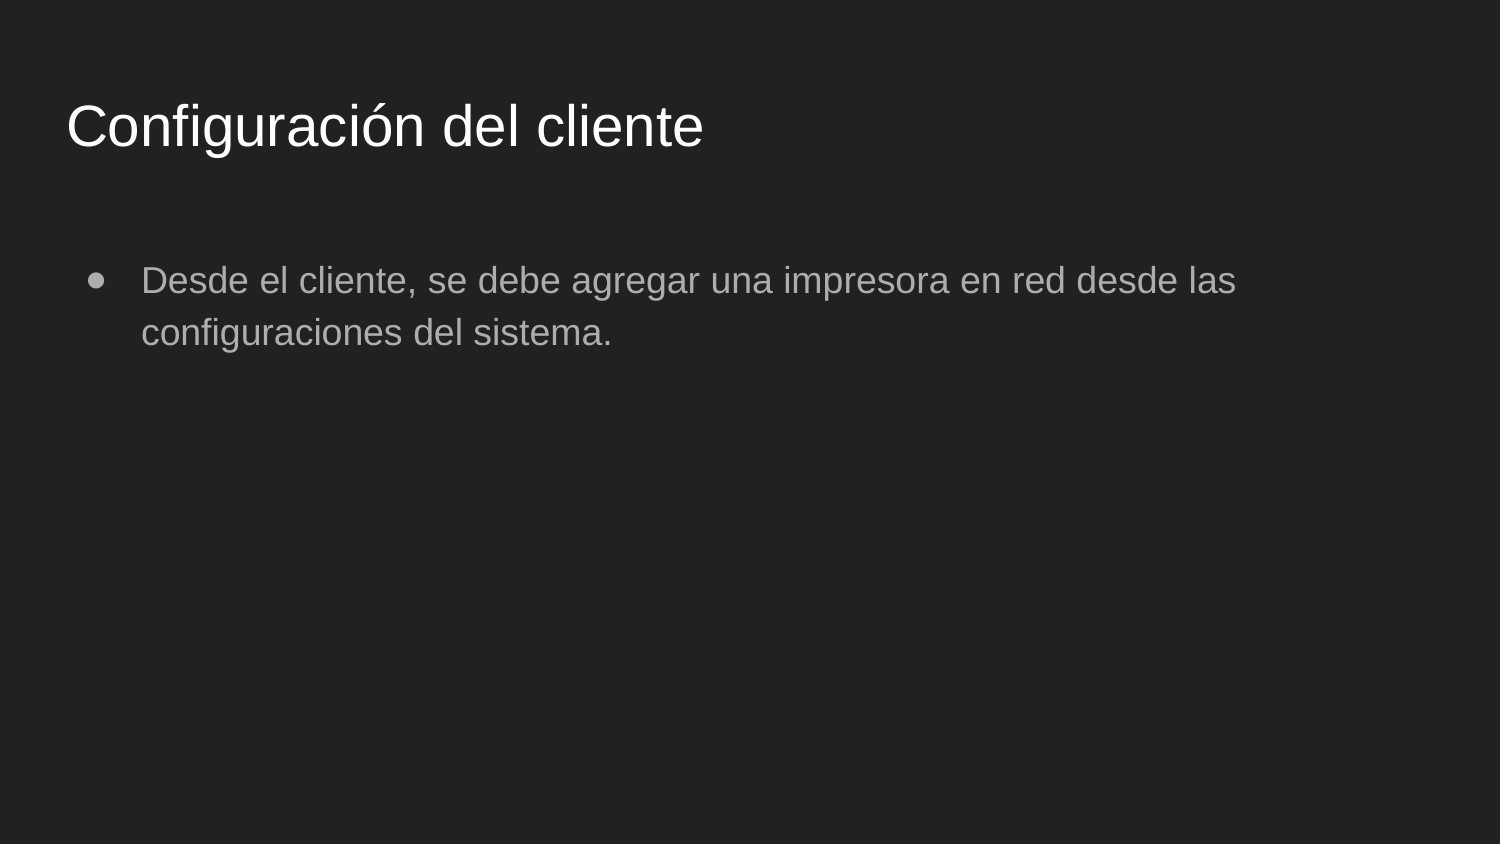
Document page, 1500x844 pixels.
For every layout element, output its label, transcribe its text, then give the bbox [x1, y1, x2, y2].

title Configuración del cliente [51, 72, 1449, 167]
list Desde el cliente, se debe agregar una impresora en red desde las configuraciones del sistema. [51, 189, 1261, 750]
